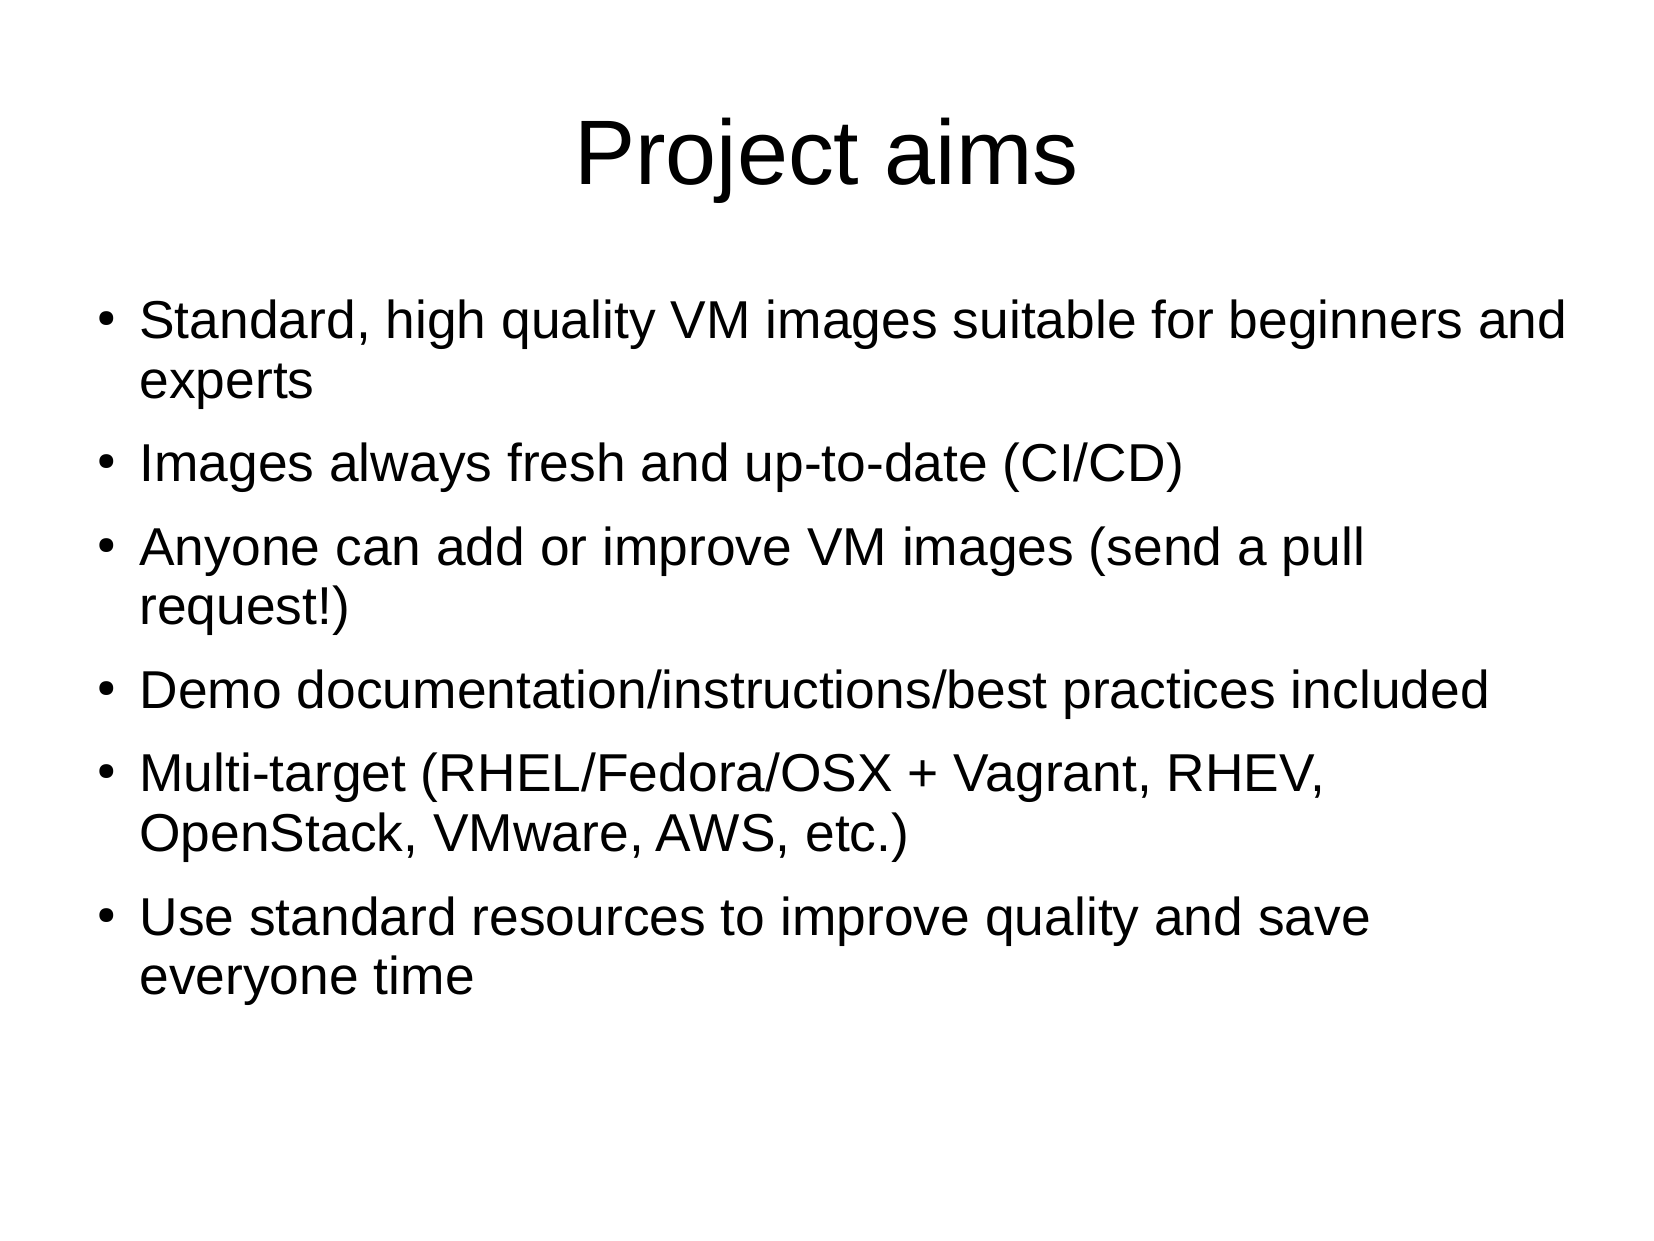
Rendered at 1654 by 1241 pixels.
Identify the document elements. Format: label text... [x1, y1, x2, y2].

title Project aims [82, 49, 1571, 257]
list Standard, high quality VM images suitable for beginners and experts Images always fresh and up-to-date (CI/CD) Anyone can add or improve VM images (send a pull request!) Demo documentation/instructions/best practices included Multi-target (RHEL/Fedora/OSX + Vagrant, RHEV, OpenStack, VMware, AWS, etc.) Use standard resources to improve quality and save everyone time [82, 290, 1571, 1010]
